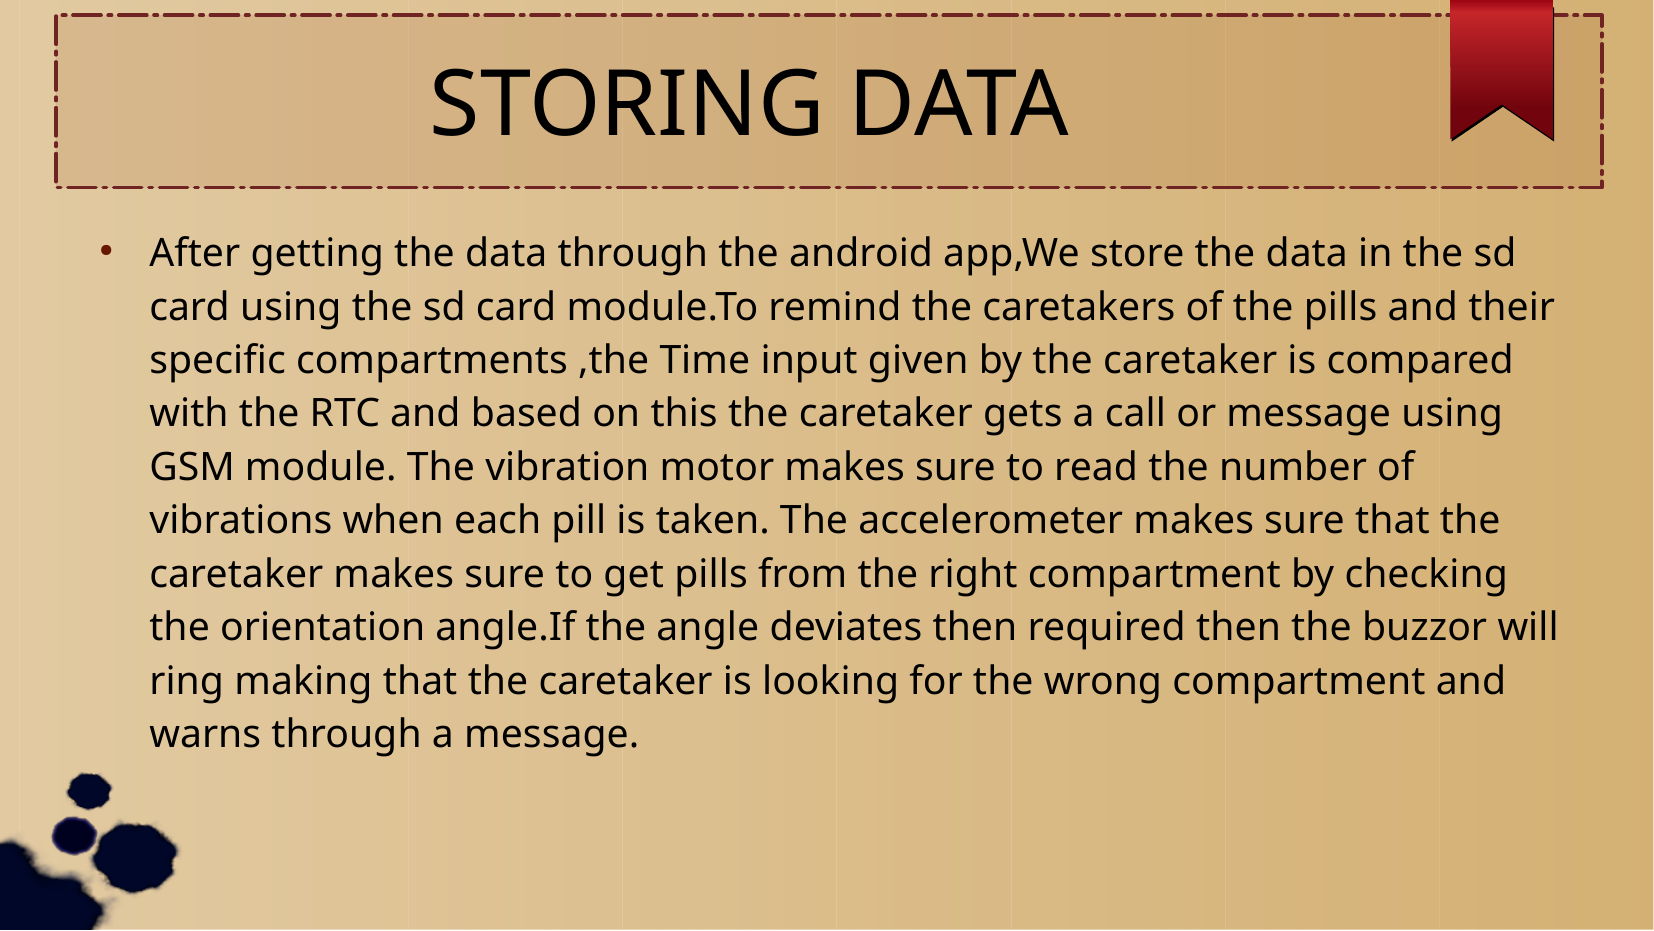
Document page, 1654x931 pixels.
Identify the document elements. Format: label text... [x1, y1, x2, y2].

title STORING DATA [59, 11, 1441, 189]
list After getting the data through the android app,We store the data in the sd card using the sd card module.To remind the caretakers of the pills and their specific compartments ,the Time input given by the caretaker is compared with the RTC and based on this the caretaker gets a call or message using GSM module. The vibration motor makes sure to read the number of vibrations when each pill is taken. The accelerometer makes sure that the caretaker makes sure to get pills from the right compartment by checking the orientation angle.If the angle deviates then required then the buzzor will ring making that the caretaker is looking for the wrong compartment and warns through a message. [82, 224, 1571, 764]
